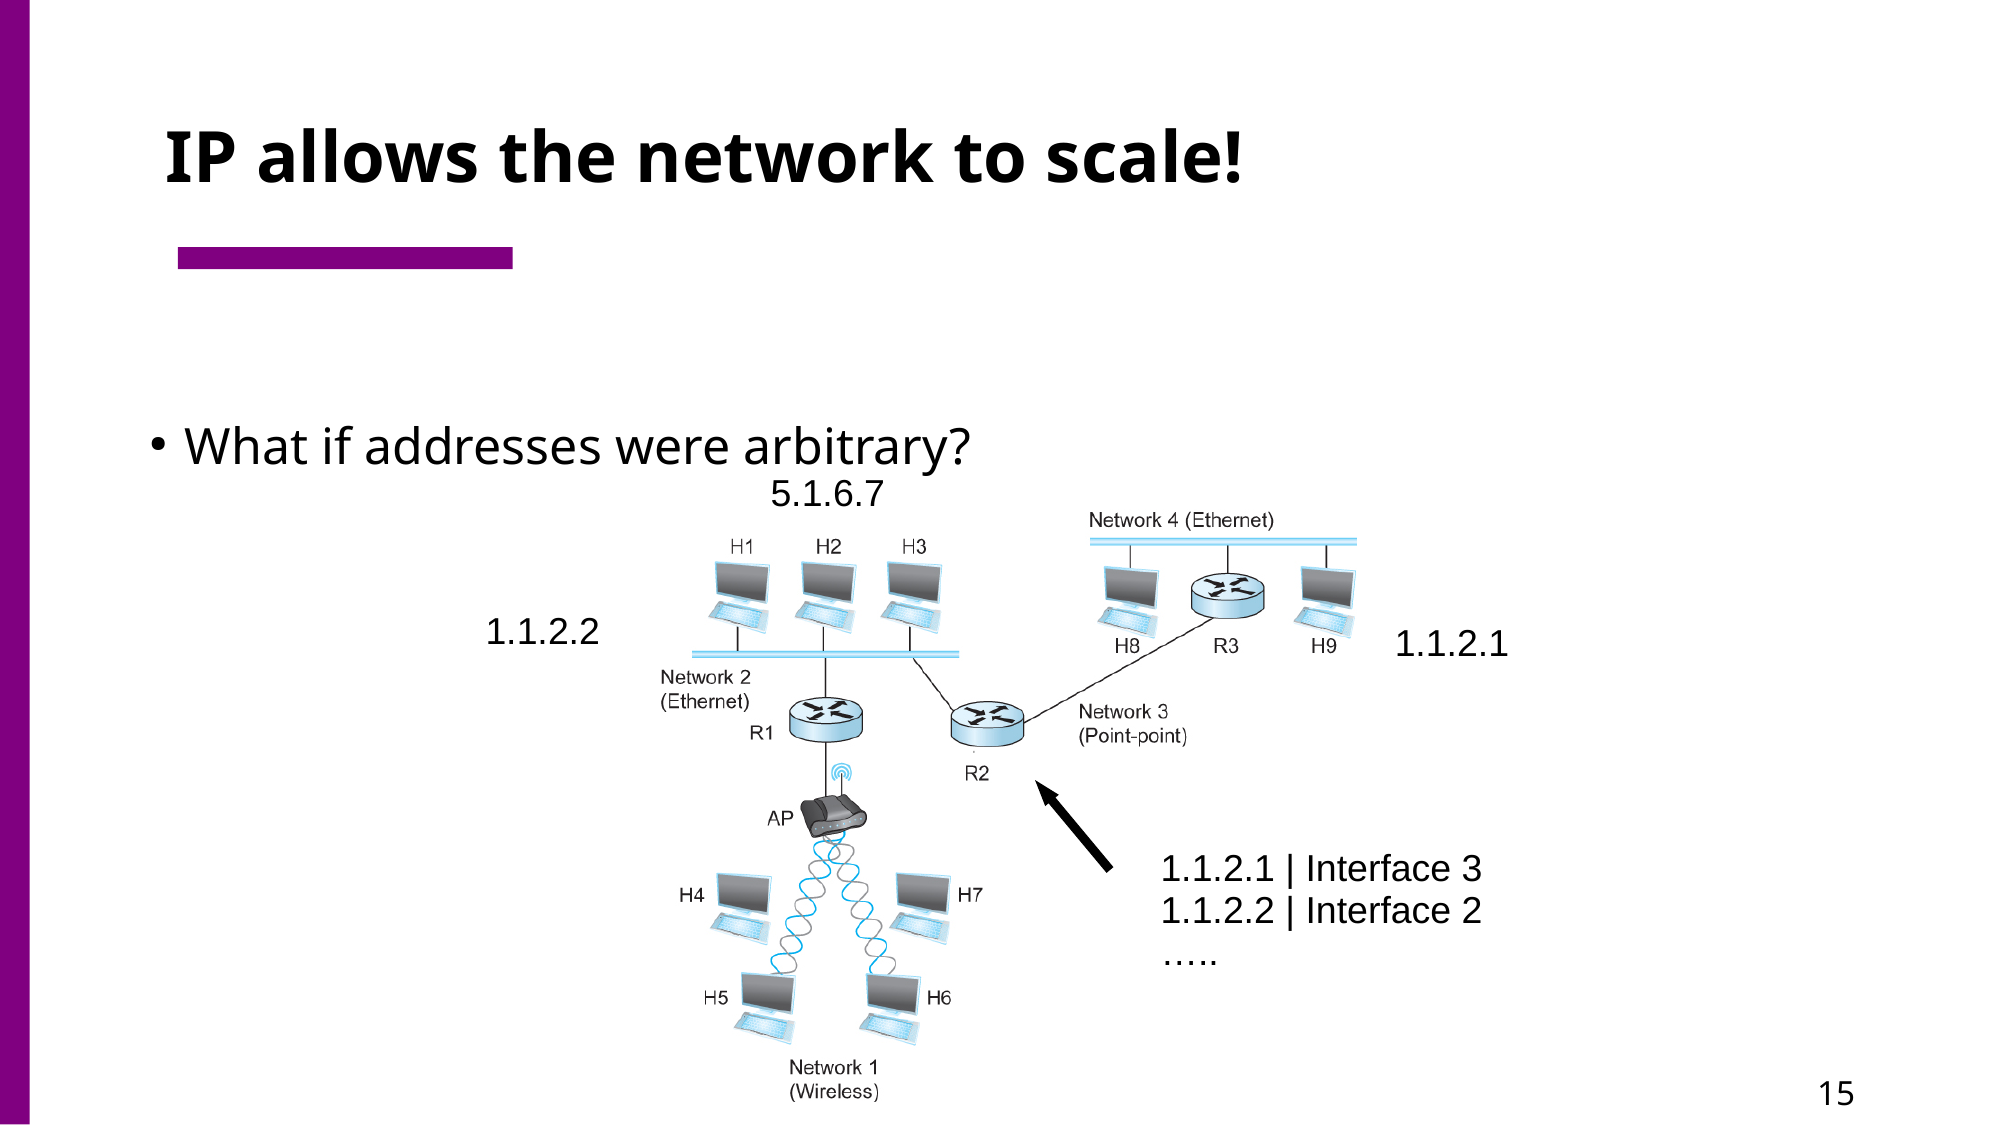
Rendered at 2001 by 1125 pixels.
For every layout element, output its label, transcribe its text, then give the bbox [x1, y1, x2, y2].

text_box 1.1.2.2 [470, 603, 616, 661]
text_box 5.1.6.7 [755, 464, 901, 522]
text_box 1.1.2.1 | Interface 3 1.1.2.2 | Interface 2 ….. [1145, 840, 1516, 981]
picture [660, 509, 1357, 1102]
text_box What if addresses were arbitrary? [63, 254, 1921, 1087]
text_box IP allows the network to scale! [151, 0, 1849, 212]
text_box 1.1.2.1 [1380, 615, 1525, 672]
